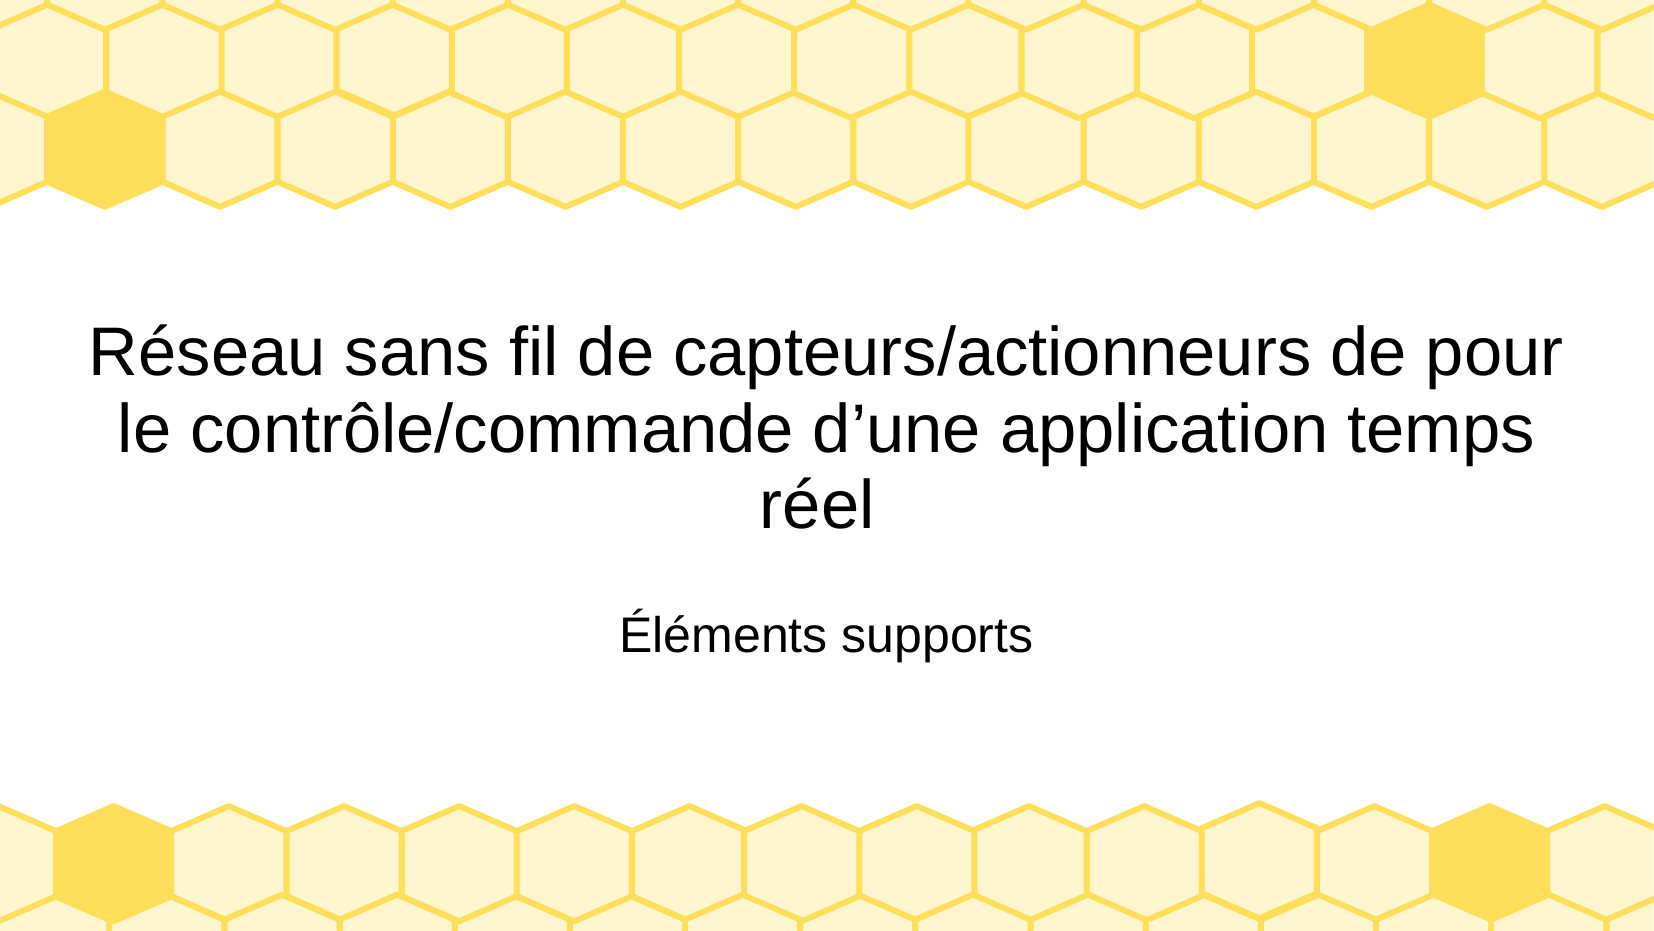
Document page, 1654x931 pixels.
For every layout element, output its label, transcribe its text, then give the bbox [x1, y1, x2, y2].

subtitle Éléments supports [88, 561, 1565, 709]
title Réseau sans fil de capteurs/actionneurs de pour le contrôle/commande d’une application temps réel [88, 312, 1565, 544]
